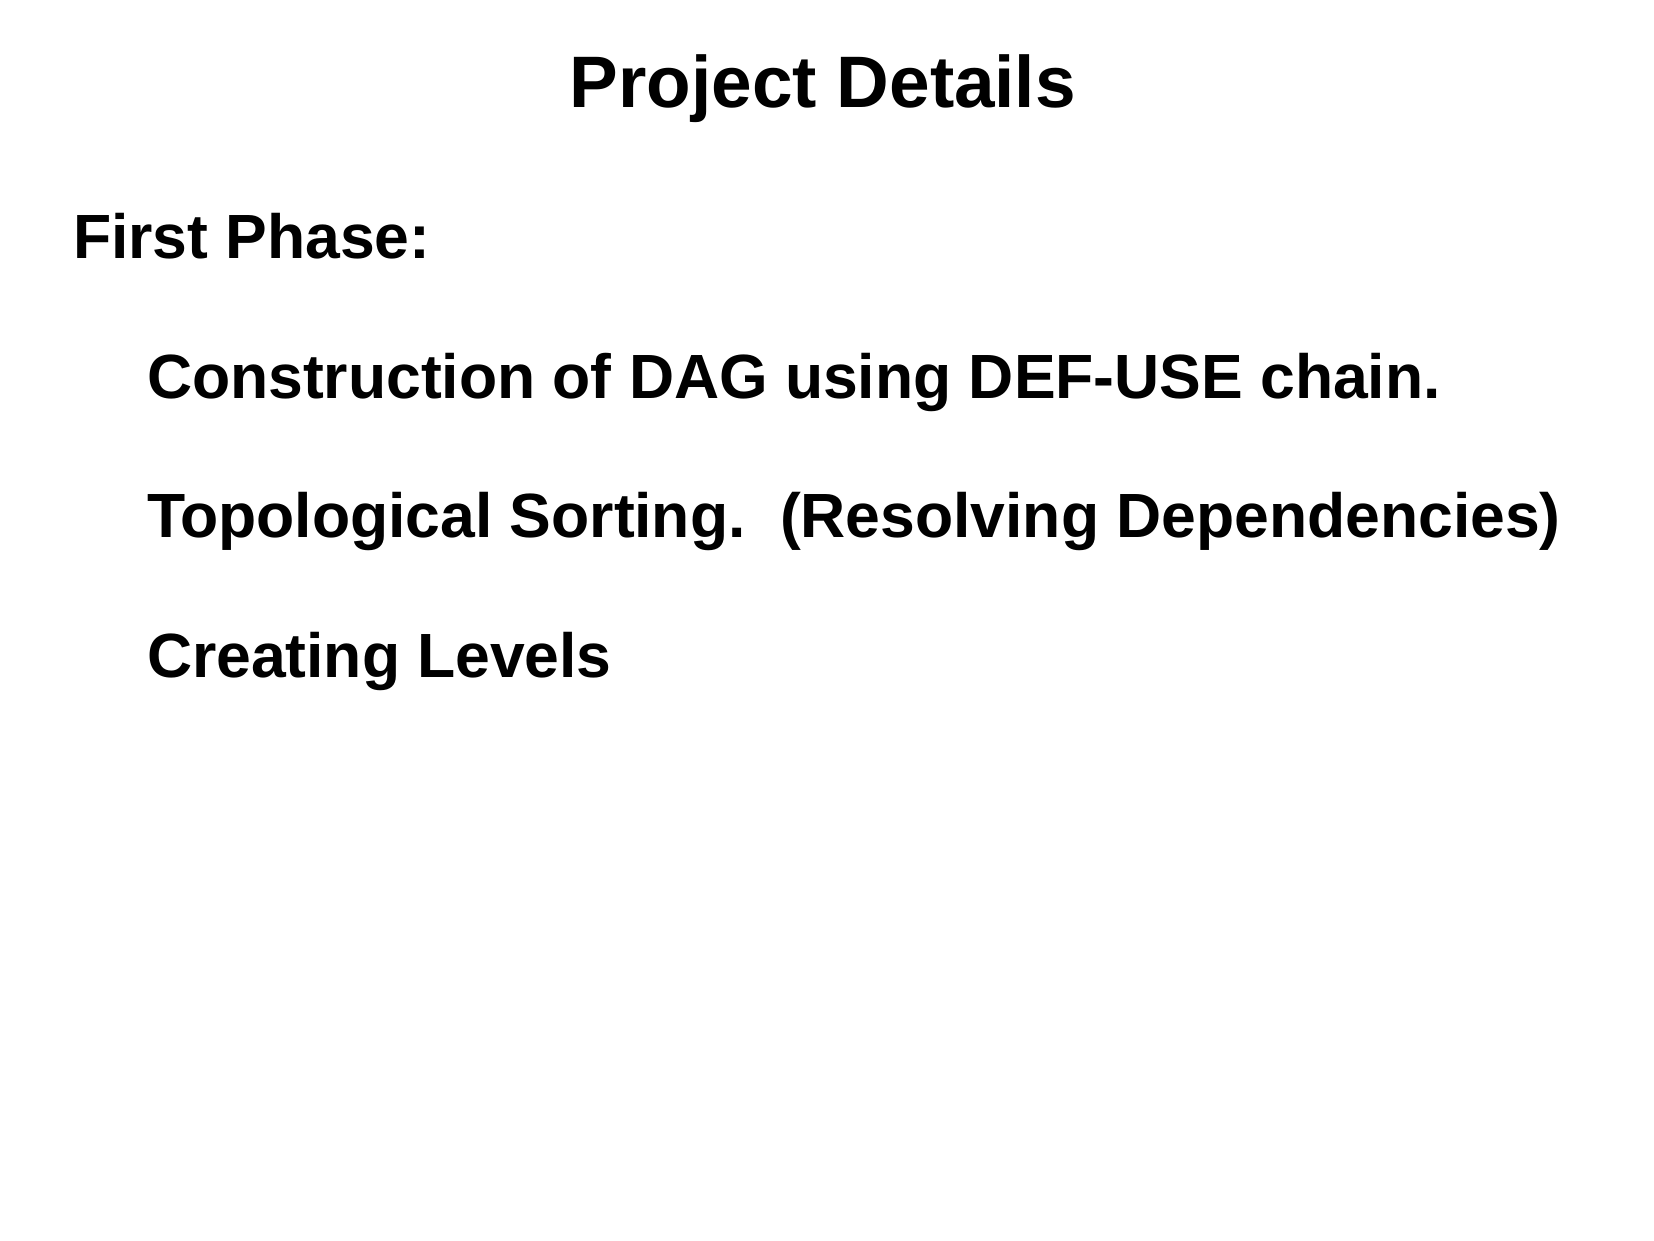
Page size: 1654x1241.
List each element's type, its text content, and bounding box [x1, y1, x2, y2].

text_box Project Details [555, 33, 1146, 130]
text_box First Phase: Construction of DAG using DEF-USE chain. Topological Sorting. (Resolving Dependencies) Creating Levels [58, 194, 1622, 768]
